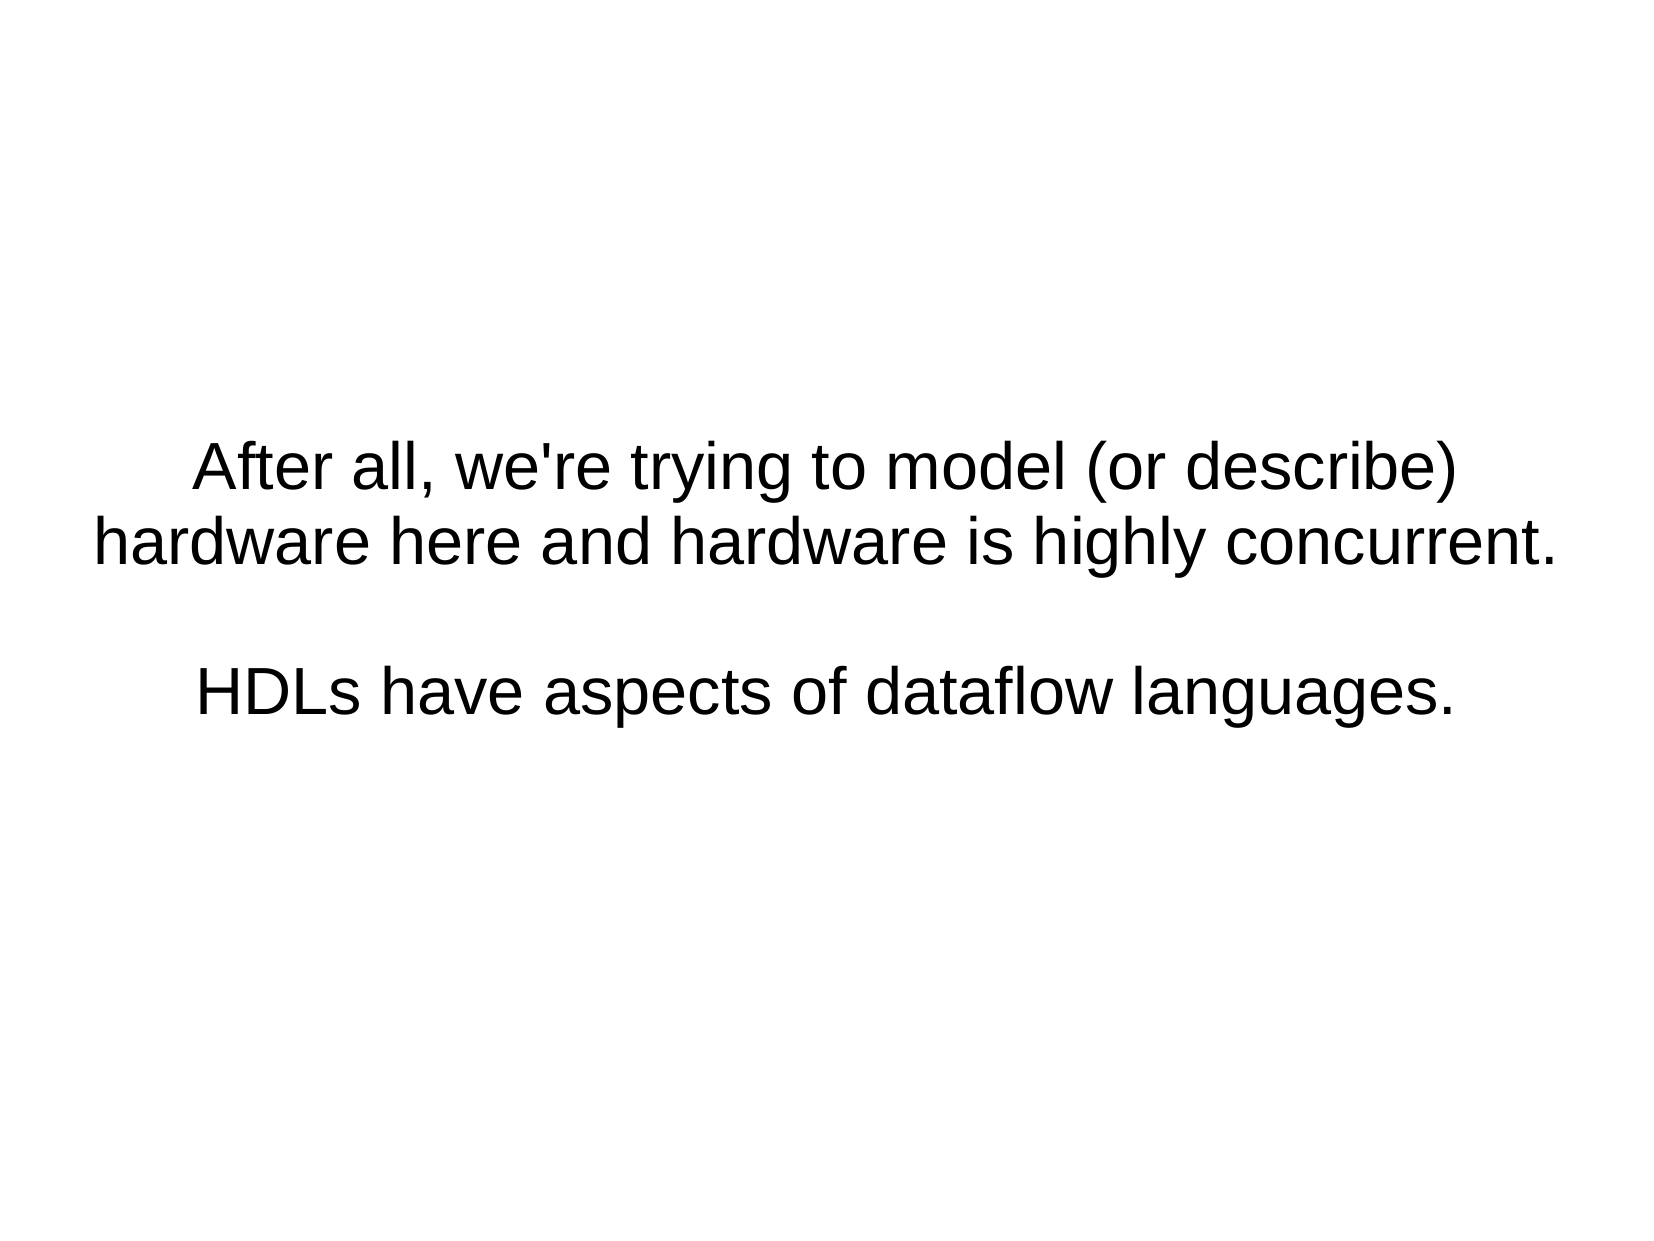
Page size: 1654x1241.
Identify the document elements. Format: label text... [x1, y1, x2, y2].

subtitle After all, we're trying to model (or describe) hardware here and hardware is highly concurrent. HDLs have aspects of dataflow languages. [82, 56, 1571, 1102]
